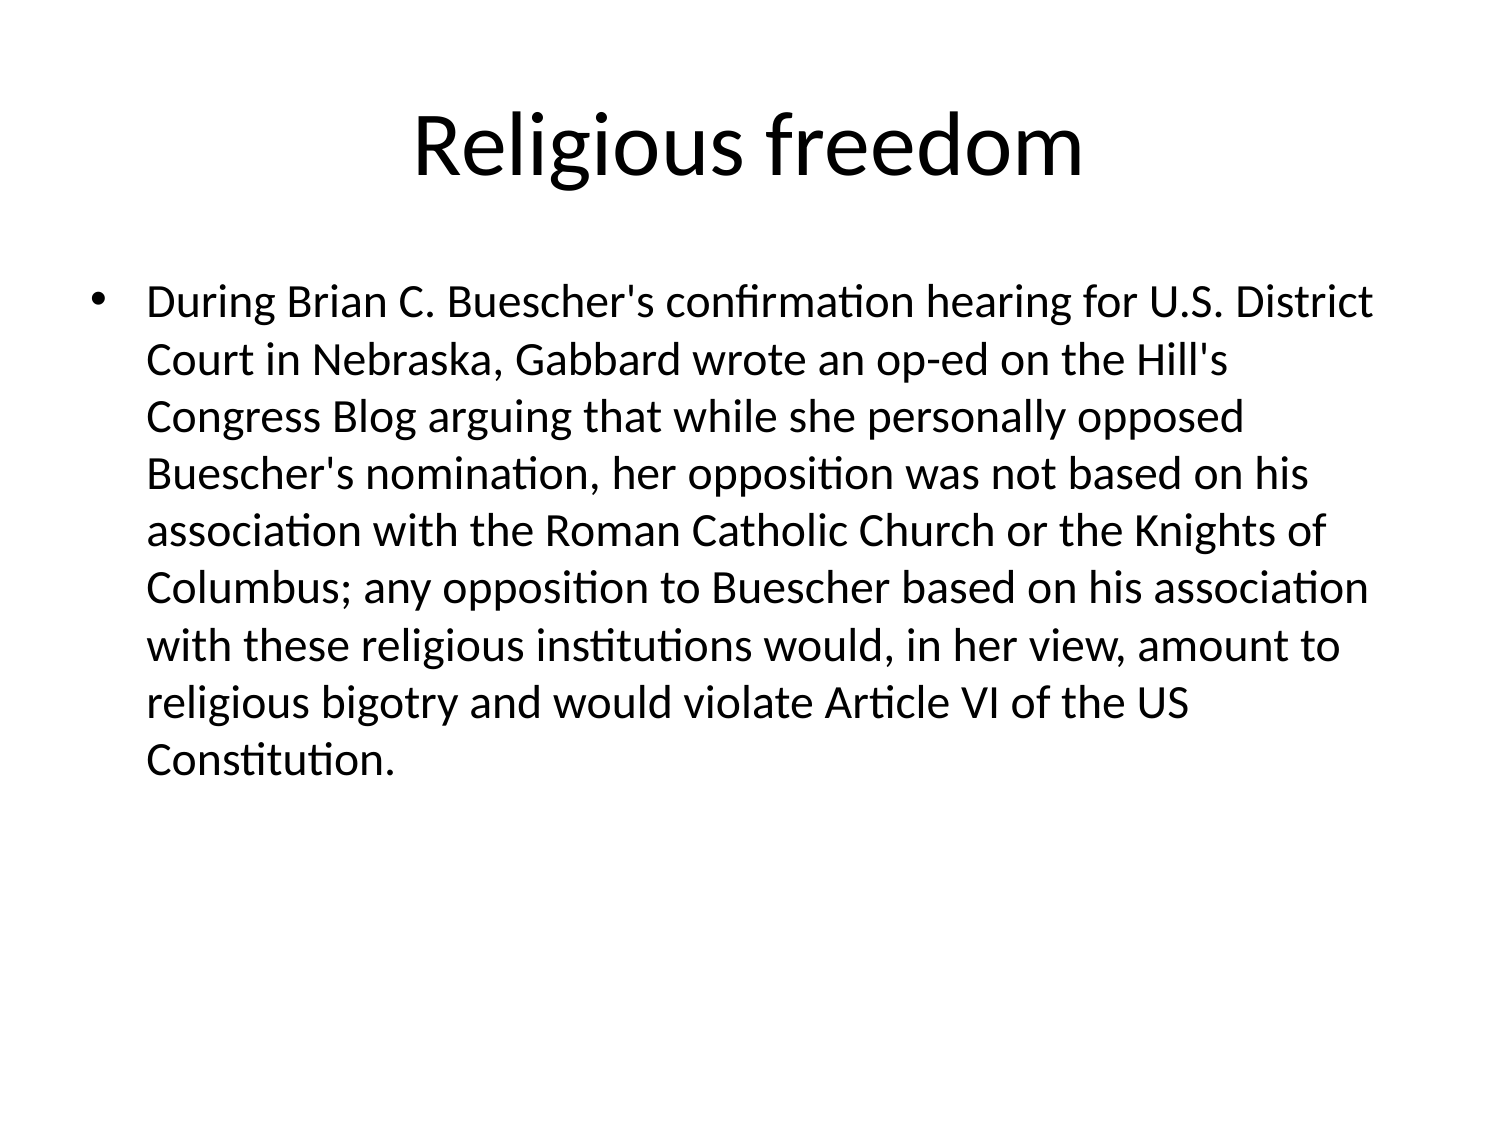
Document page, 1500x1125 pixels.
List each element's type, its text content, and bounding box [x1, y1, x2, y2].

title Religious freedom [75, 45, 1425, 233]
list During Brian C. Buescher's confirmation hearing for U.S. District Court in Nebraska, Gabbard wrote an op-ed on the Hill's Congress Blog arguing that while she personally opposed Buescher's nomination, her opposition was not based on his association with the Roman Catholic Church or the Knights of Columbus; any opposition to Buescher based on his association with these religious institutions would, in her view, amount to religious bigotry and would violate Article VI of the US Constitution. [75, 262, 1425, 1005]
